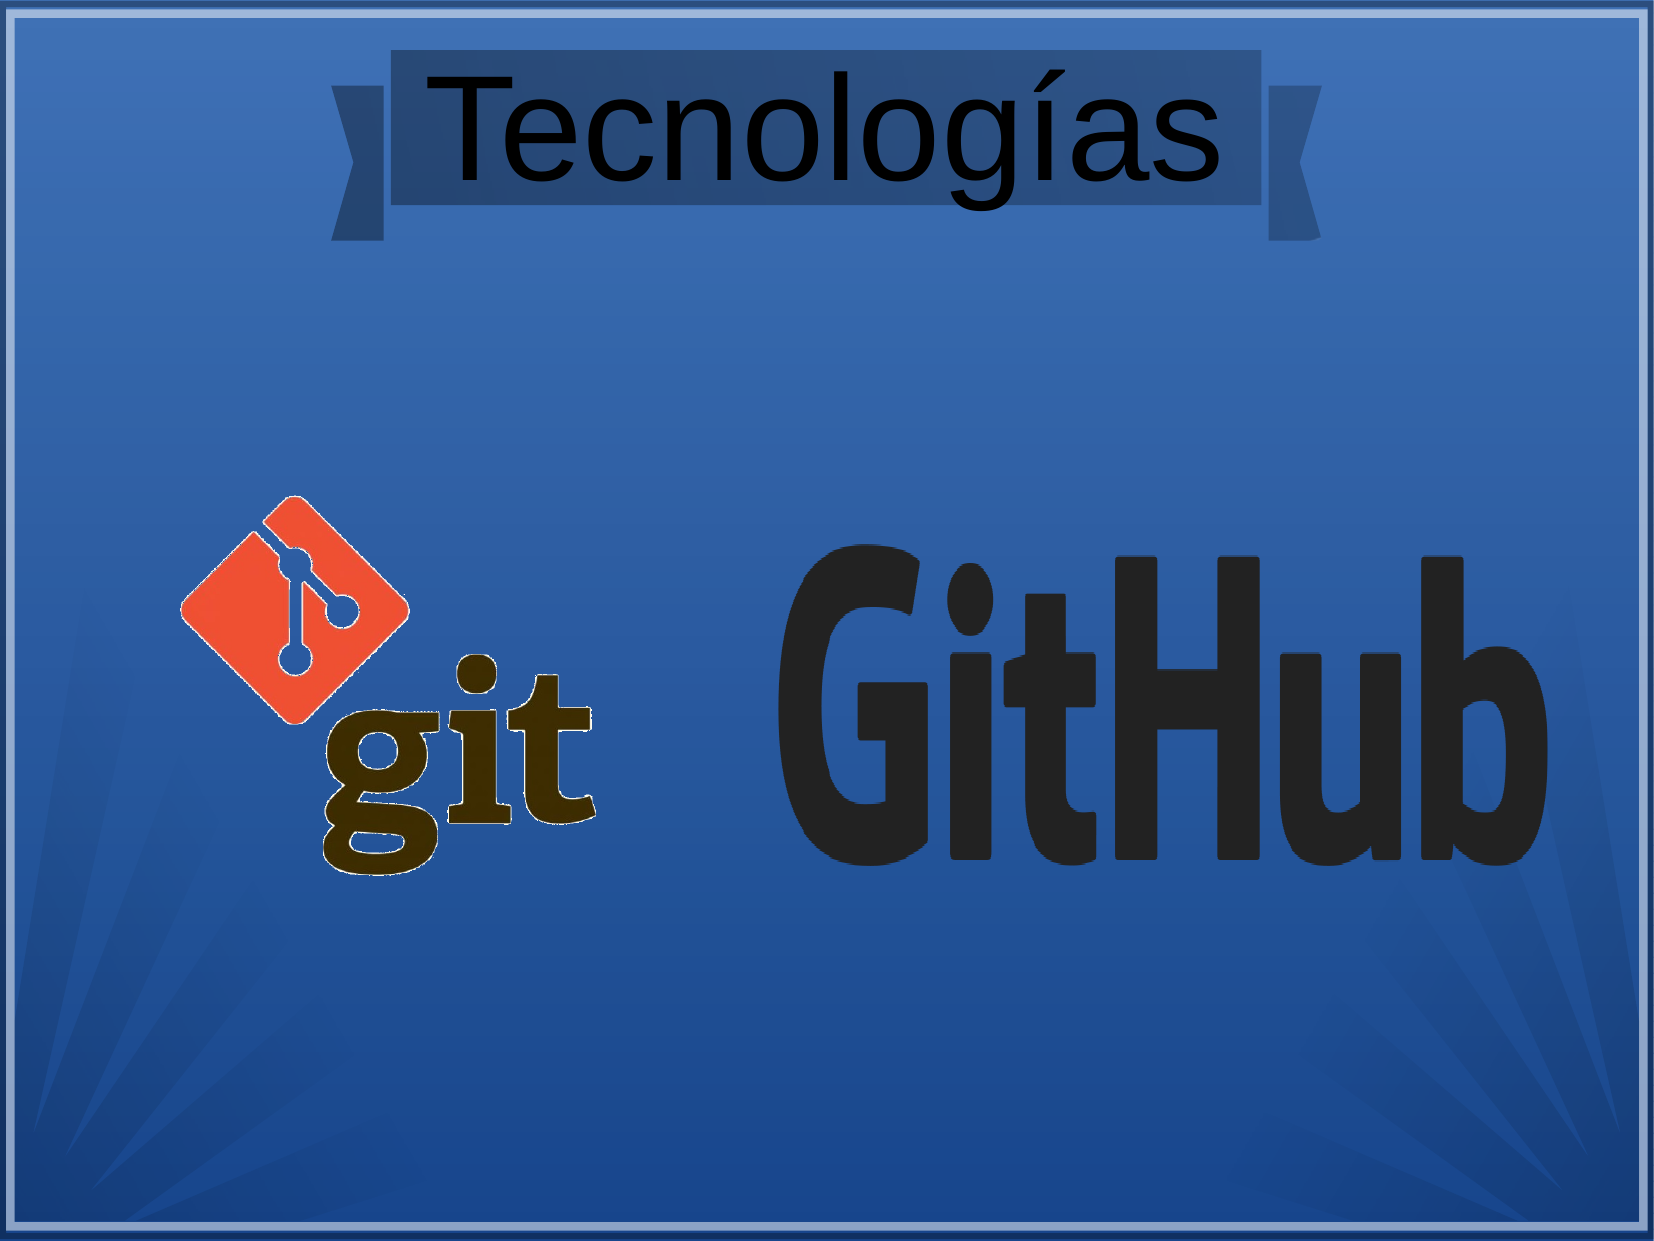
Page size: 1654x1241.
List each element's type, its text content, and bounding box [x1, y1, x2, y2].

picture [778, 543, 1548, 870]
text_box Tecnologías [409, 44, 1241, 213]
picture [96, 401, 709, 981]
